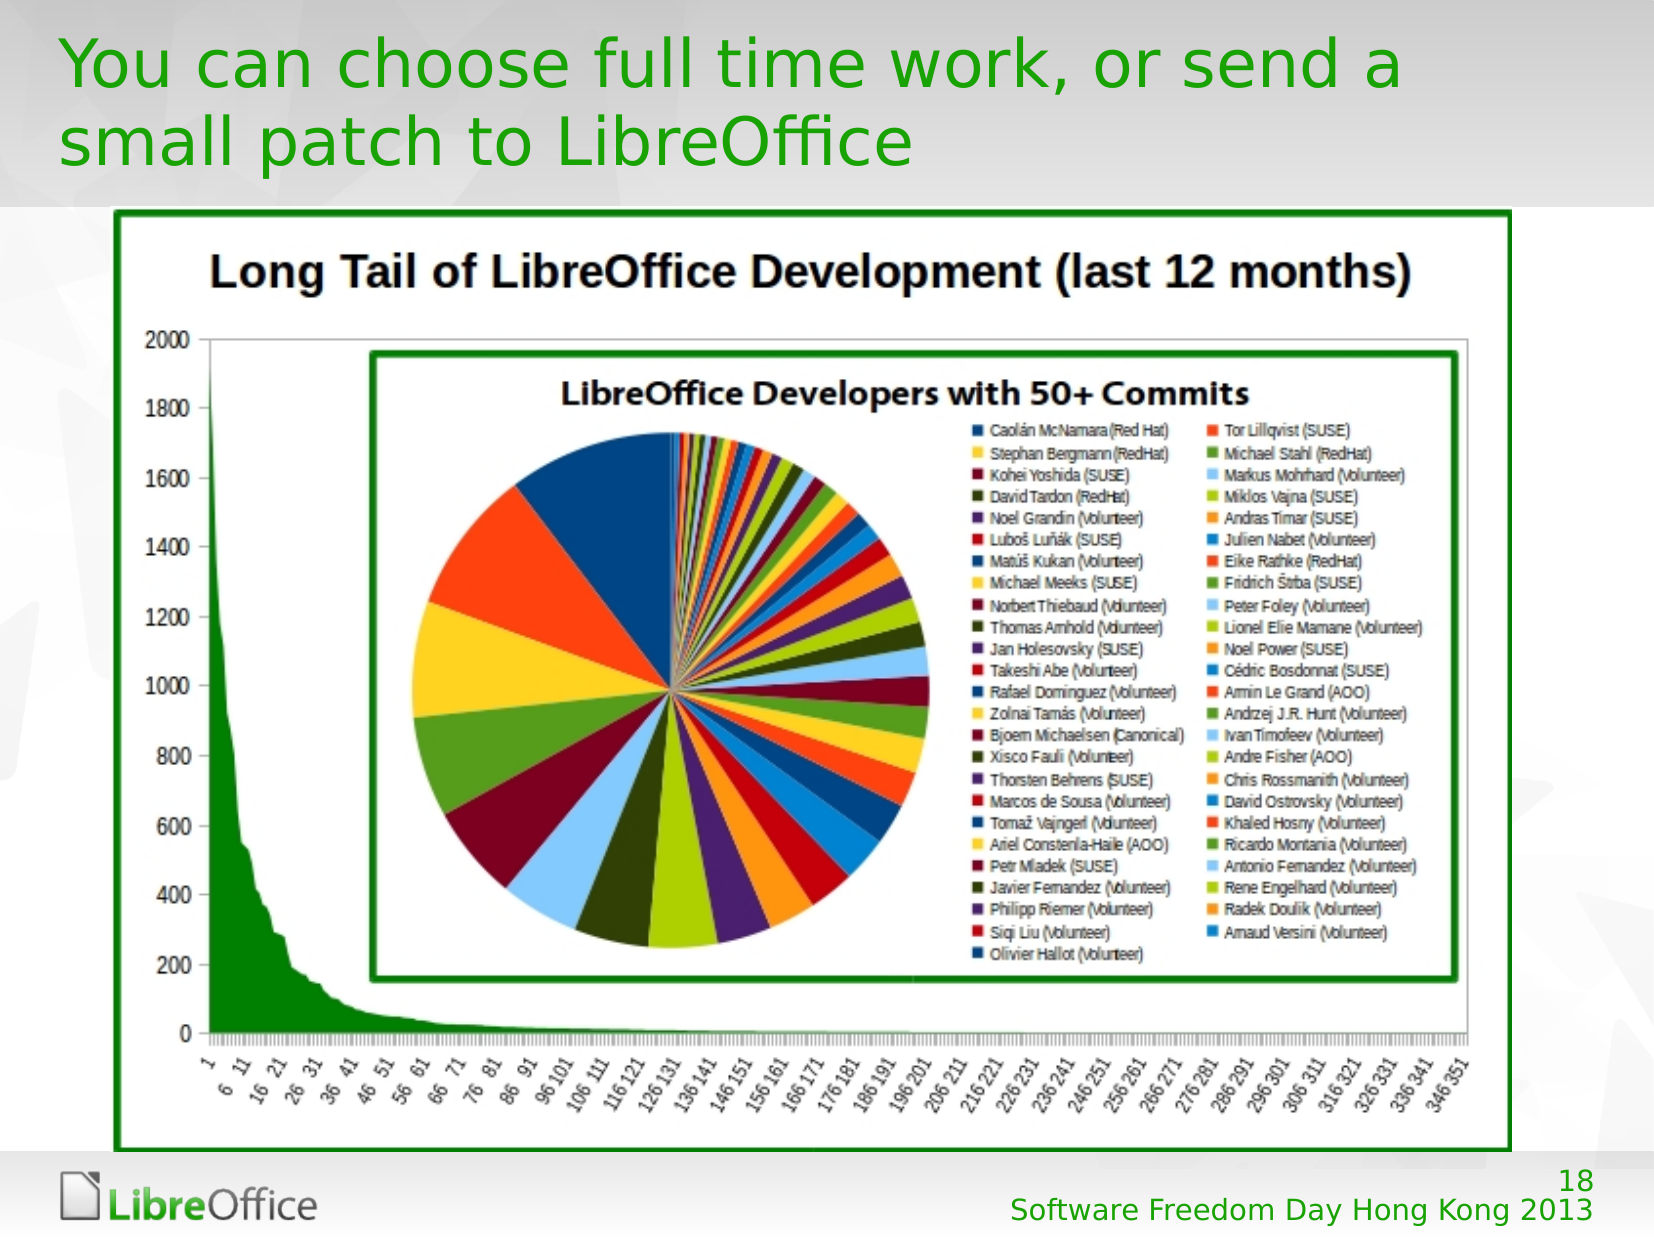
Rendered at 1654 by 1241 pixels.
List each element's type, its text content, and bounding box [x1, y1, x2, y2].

title You can choose full time work, or send a small patch to LibreOffice [59, 25, 1595, 182]
picture [0, 0, 1654, 1240]
